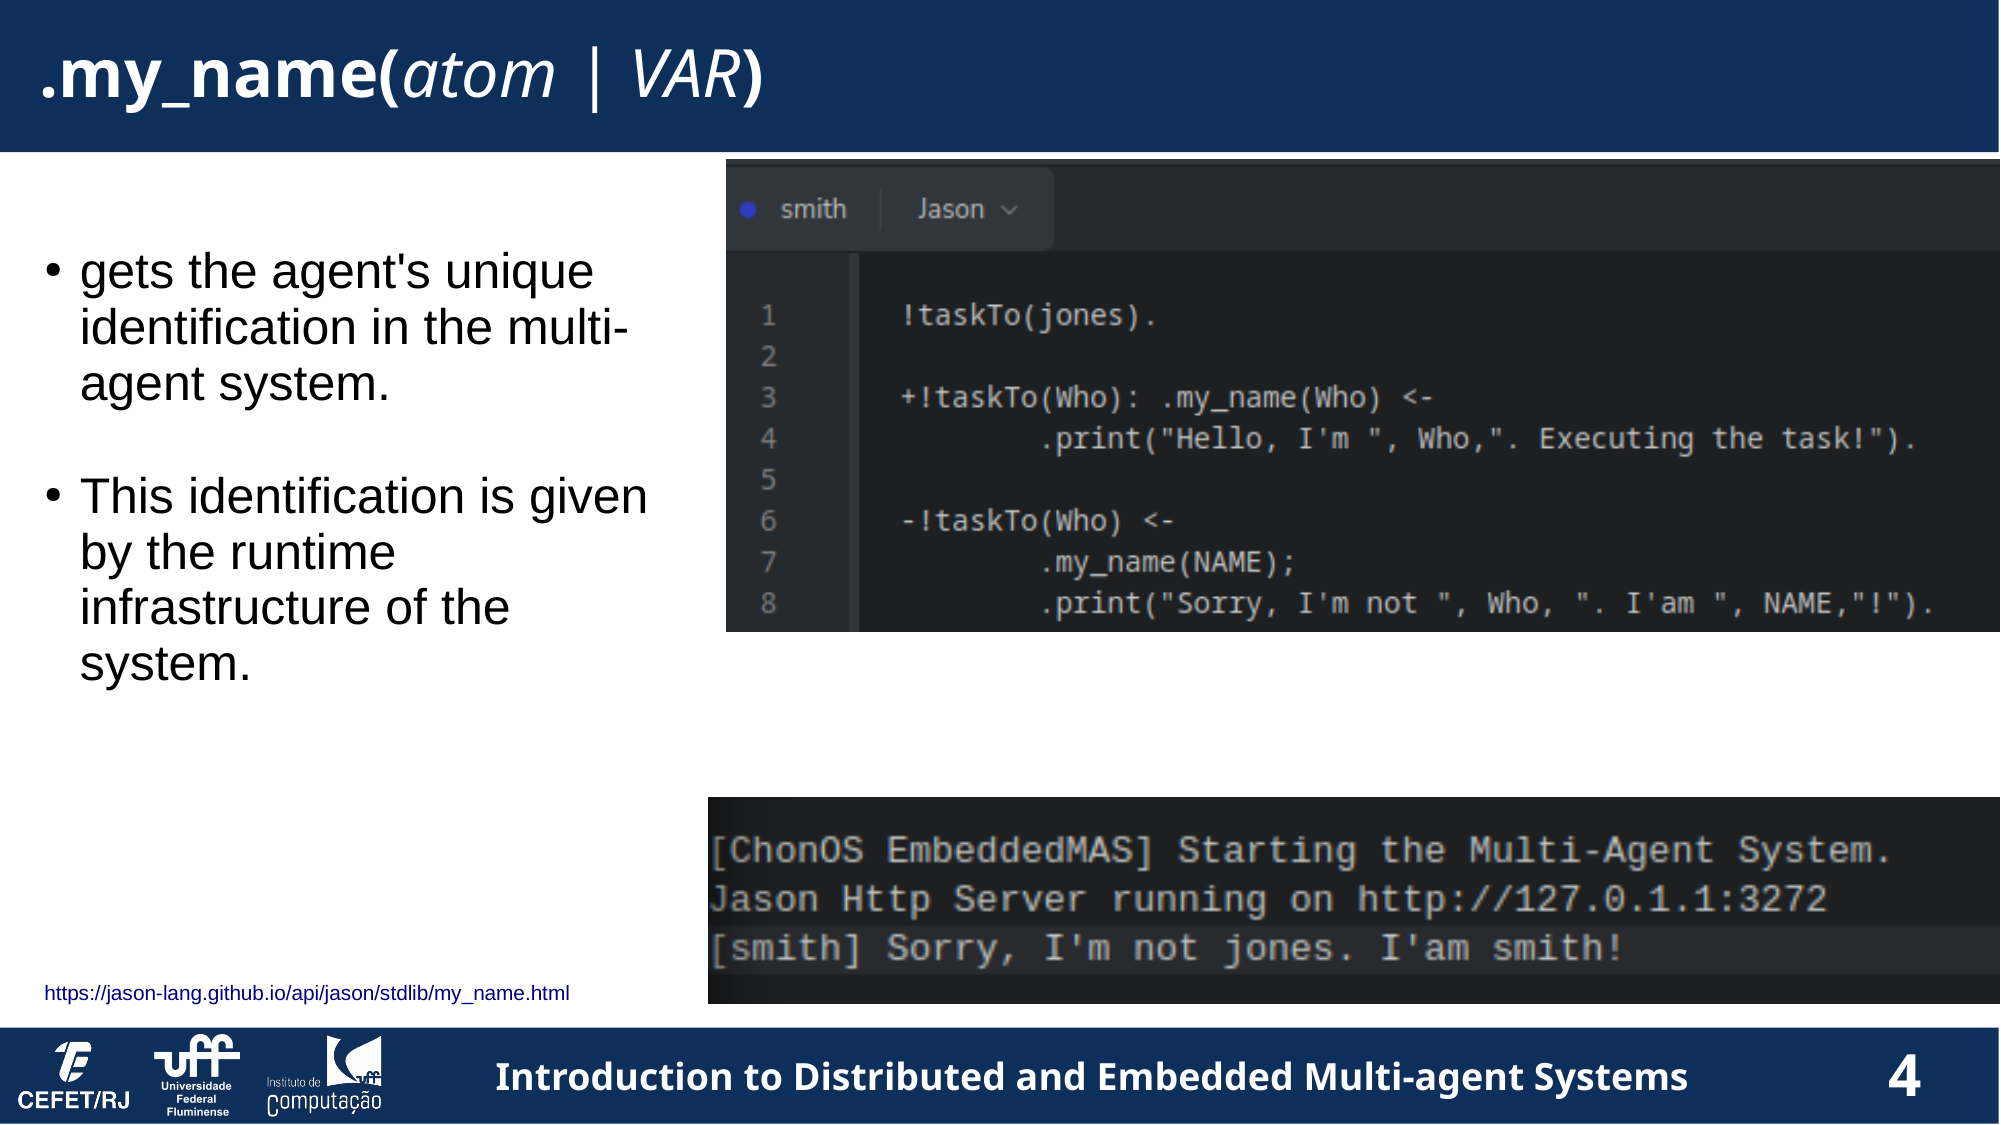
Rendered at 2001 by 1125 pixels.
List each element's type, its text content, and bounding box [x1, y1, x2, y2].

picture [708, 797, 2000, 1004]
picture [18, 1021, 129, 1125]
text_box .my_name(atom | VAR) [25, 23, 1999, 119]
text_box https://jason-lang.github.io/api/jason/stdlib/my_name.html [29, 974, 919, 1026]
picture [265, 1033, 383, 1117]
picture [153, 1033, 241, 1121]
text_box gets the agent's unique identification in the multi-agent system. This identification is given by the runtime infrastructure of the system. [29, 236, 709, 827]
picture [726, 159, 2000, 632]
